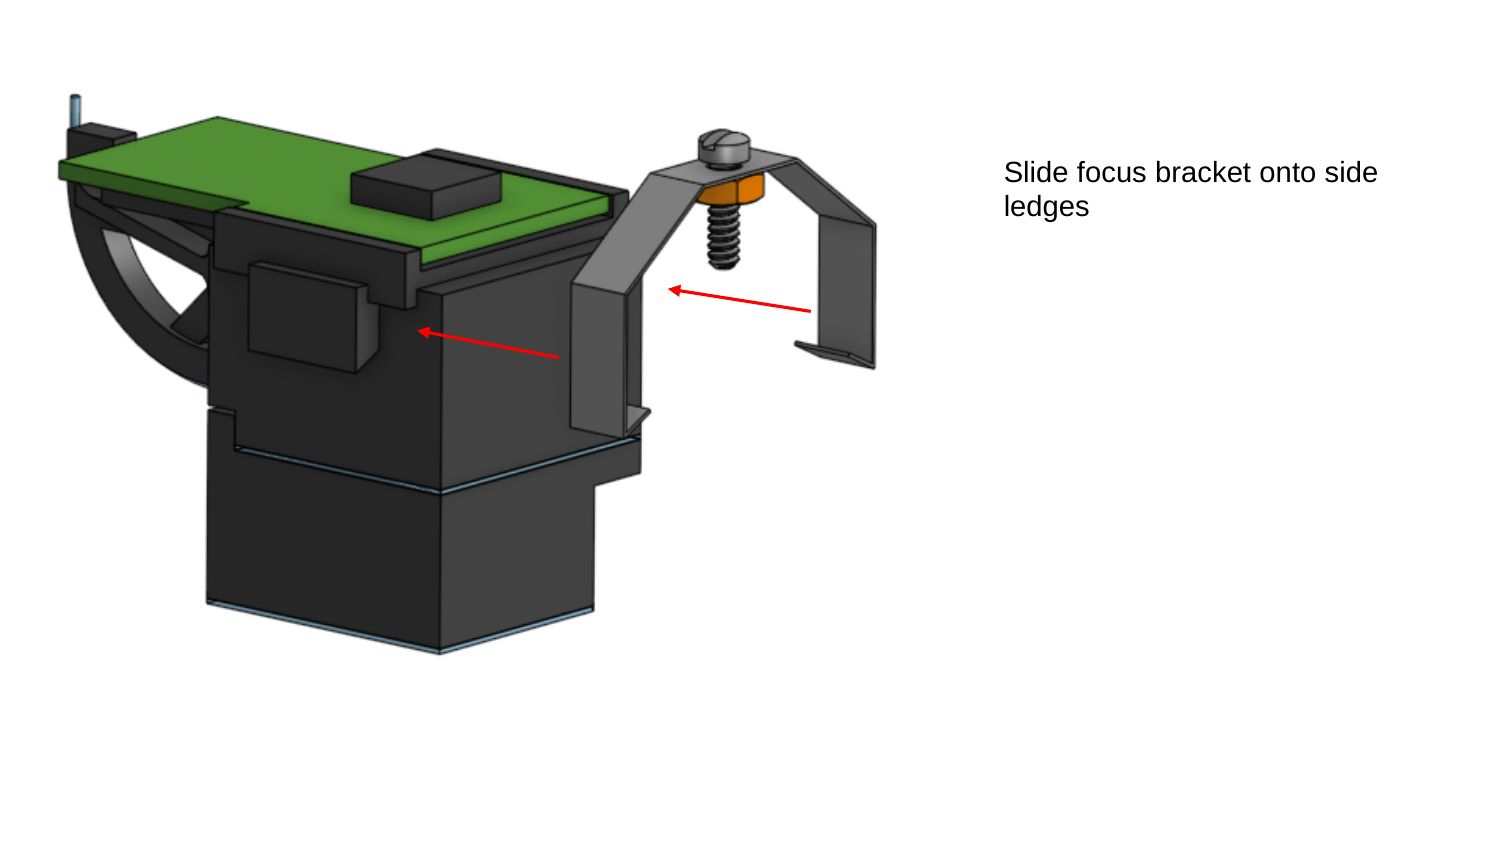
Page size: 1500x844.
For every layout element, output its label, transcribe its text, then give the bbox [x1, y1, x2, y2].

picture [24, 24, 933, 696]
text_box Slide focus bracket onto side ledges [988, 137, 1437, 238]
